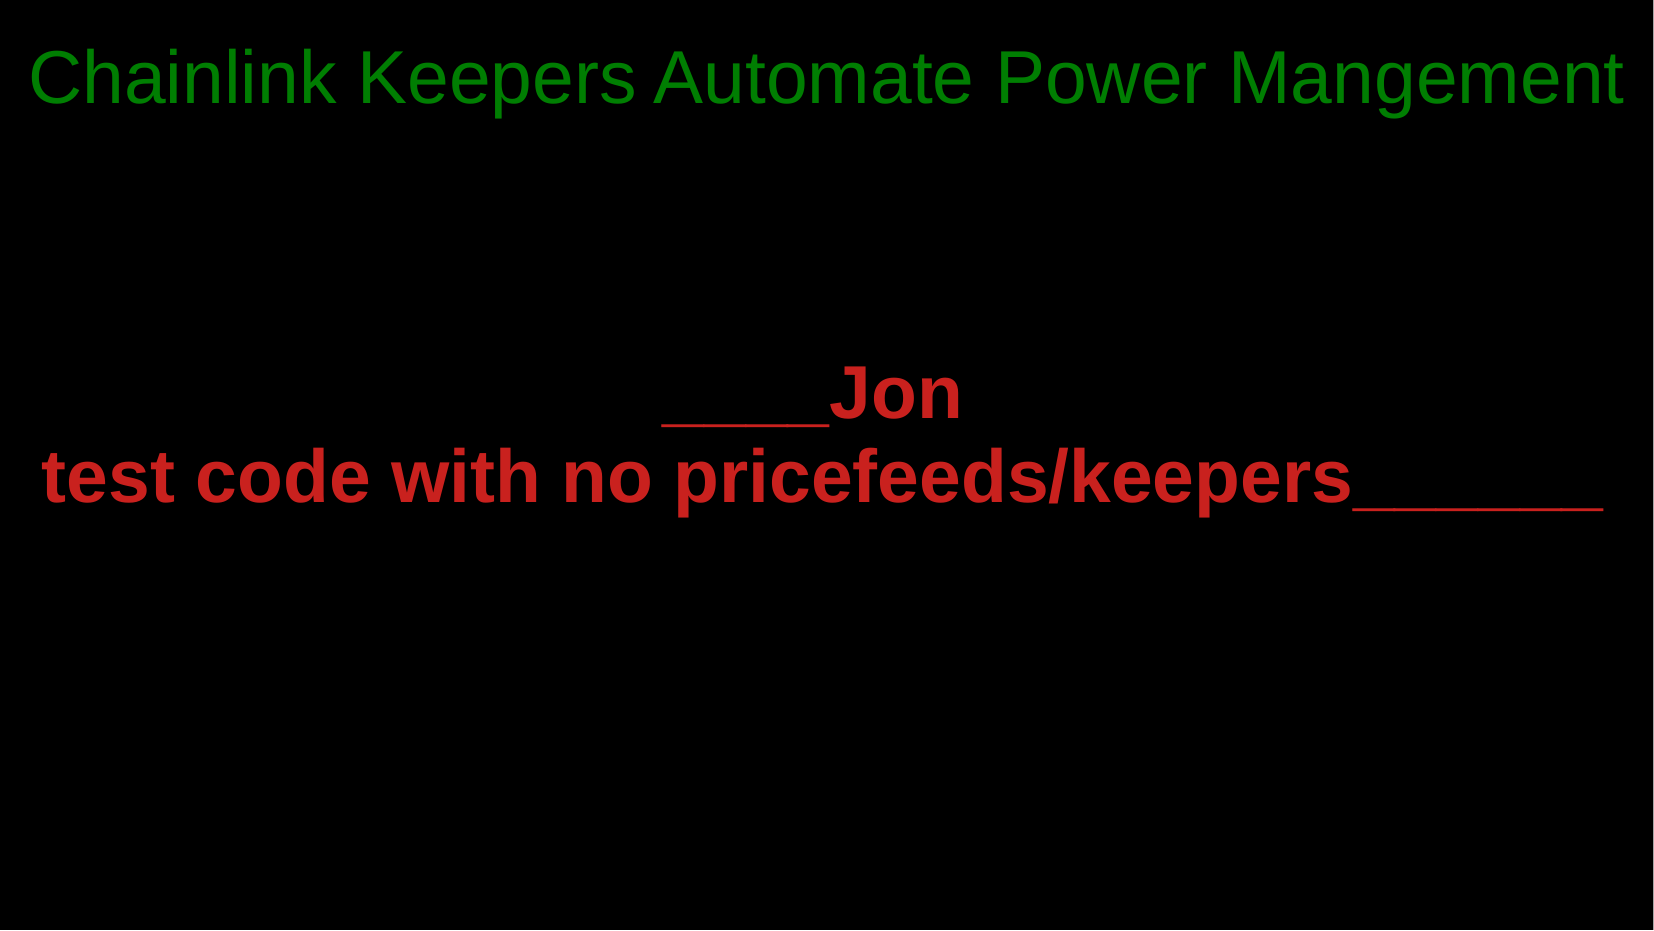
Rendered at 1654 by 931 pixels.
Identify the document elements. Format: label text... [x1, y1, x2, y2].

title ____Jon test code with no pricefeeds/keepers______ [0, 330, 1651, 541]
title Chainlink Keepers Automate Power Mangement [0, 0, 1654, 156]
